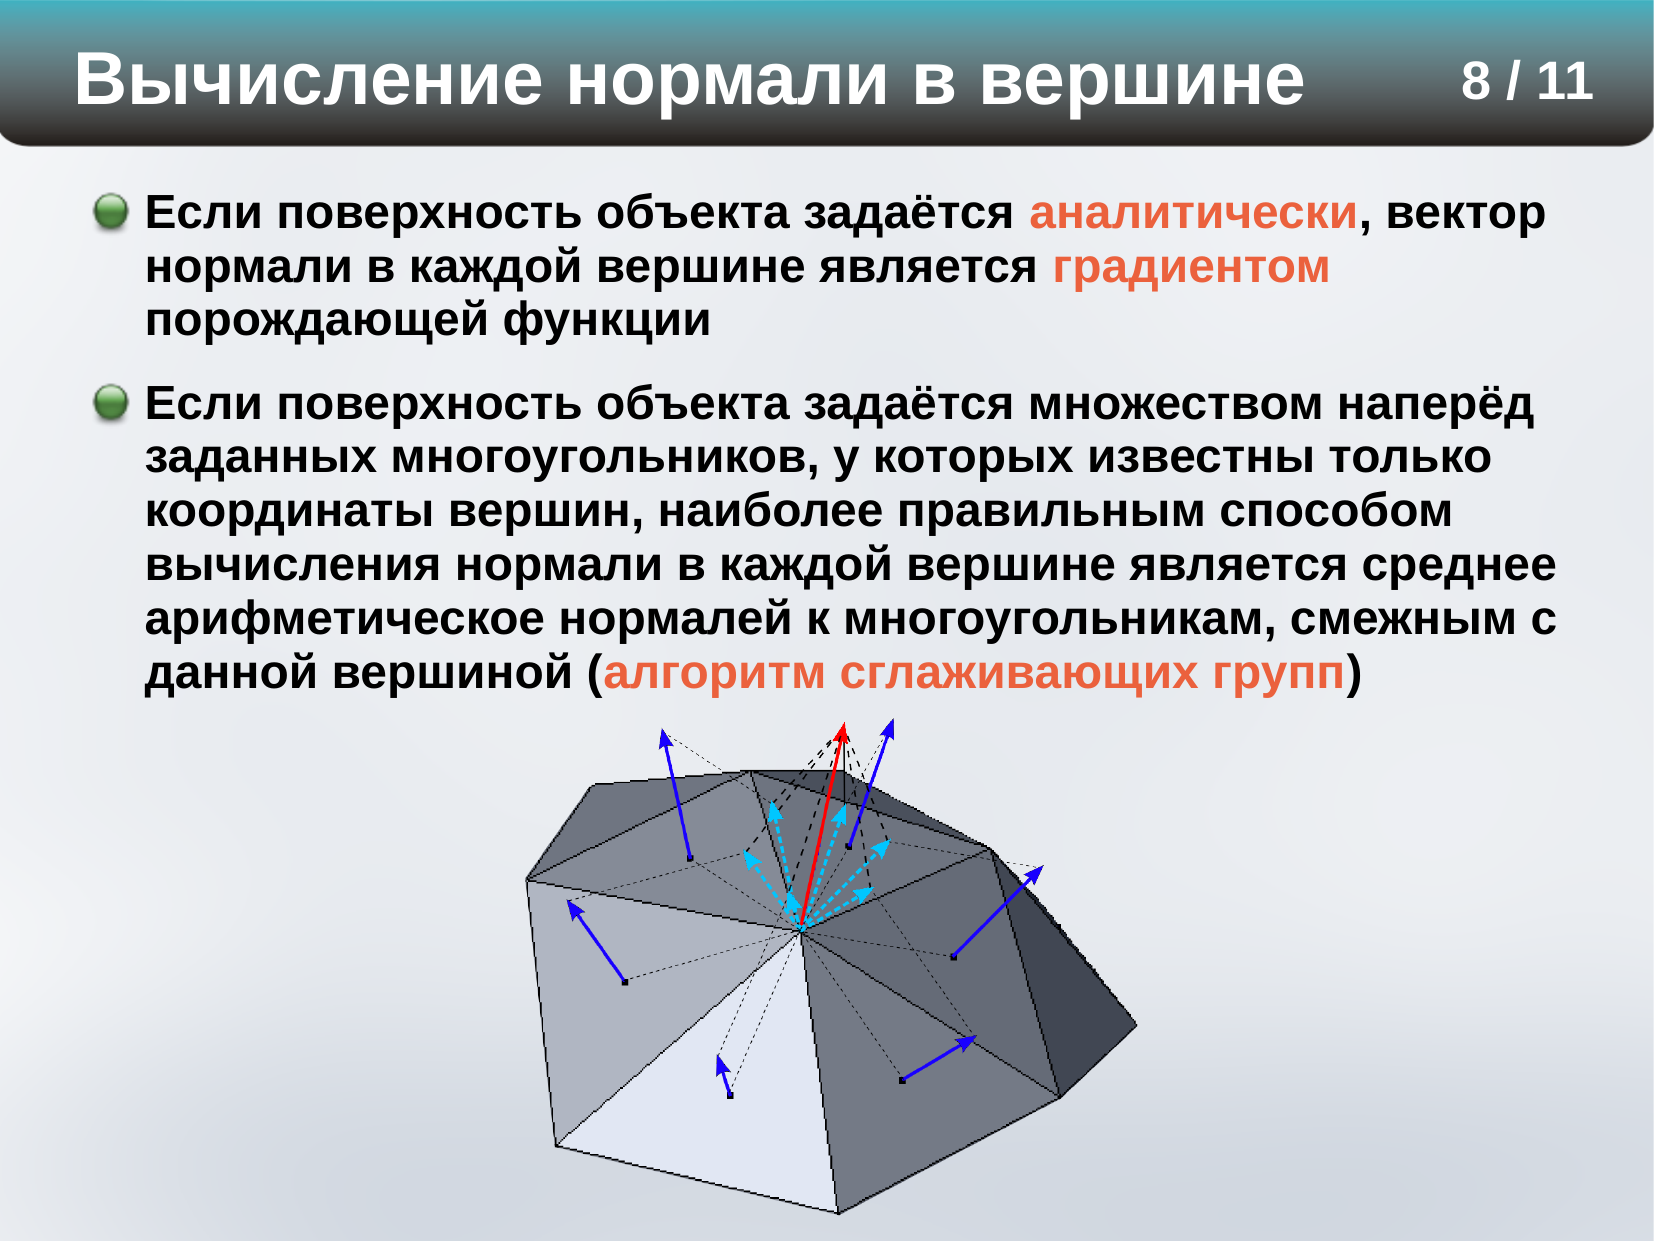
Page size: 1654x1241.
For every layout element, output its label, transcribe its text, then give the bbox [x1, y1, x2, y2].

picture [0, 0, 1654, 1241]
text_box Вычисление нормали в вершине [59, 29, 1329, 129]
text_box Если поверхность объекта задаётся аналитически, вектор нормали в каждой вершине является градиентом порождающей функции Если поверхность объекта задаётся множеством наперёд заданных многоугольников, у которых известны только координаты вершин, наиболее правильным способом вычисления нормали в каждой вершине является среднее арифметическое нормалей к многоугольникам, смежным с данной вершиной (алгоритм сглаживающих групп) [70, 177, 1595, 704]
text_box <number> / 11 [1446, 42, 1654, 179]
